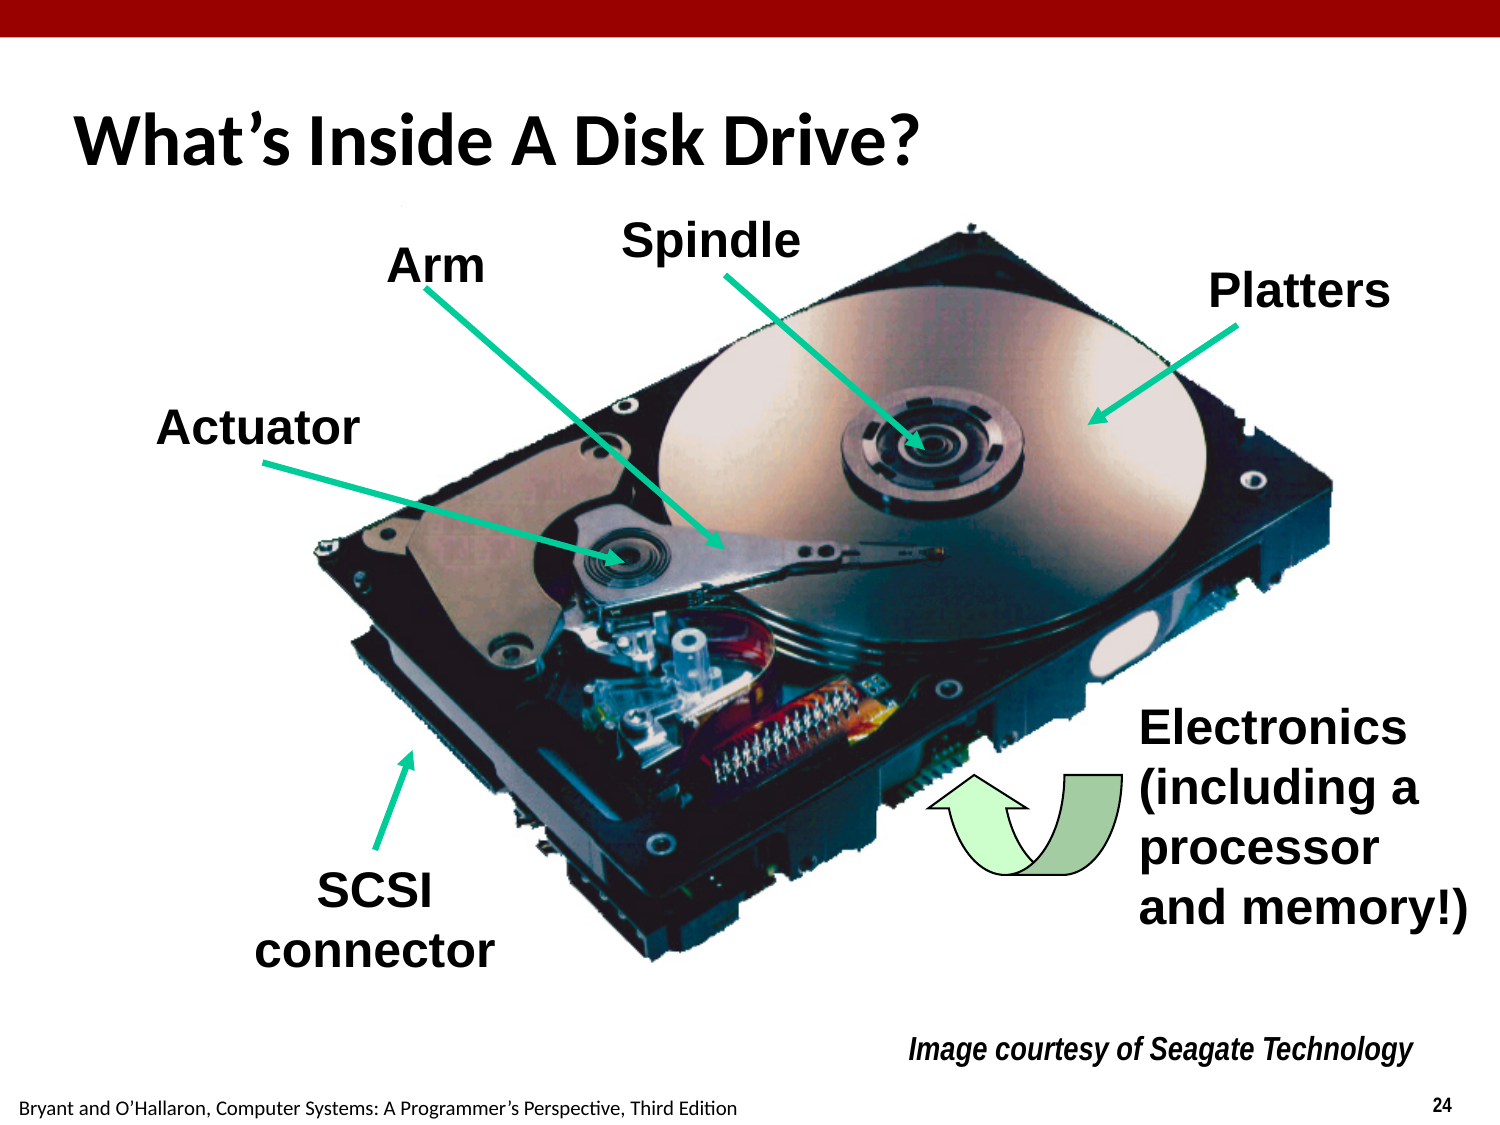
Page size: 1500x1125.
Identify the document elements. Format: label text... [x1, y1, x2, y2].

text_box SCSI connector [239, 849, 511, 985]
text_box Spindle [606, 199, 817, 275]
text_box Actuator [140, 387, 376, 463]
text_box Image courtesy of Seagate Technology [893, 1019, 1429, 1075]
text_box [928, 774, 1122, 875]
title What’s Inside A Disk Drive? [58, 72, 1304, 198]
text_box Arm [371, 224, 501, 300]
text_box Platters [1193, 249, 1407, 325]
text_box Electronics (including a processor and memory!) [1123, 687, 1485, 943]
picture [300, 200, 1366, 975]
